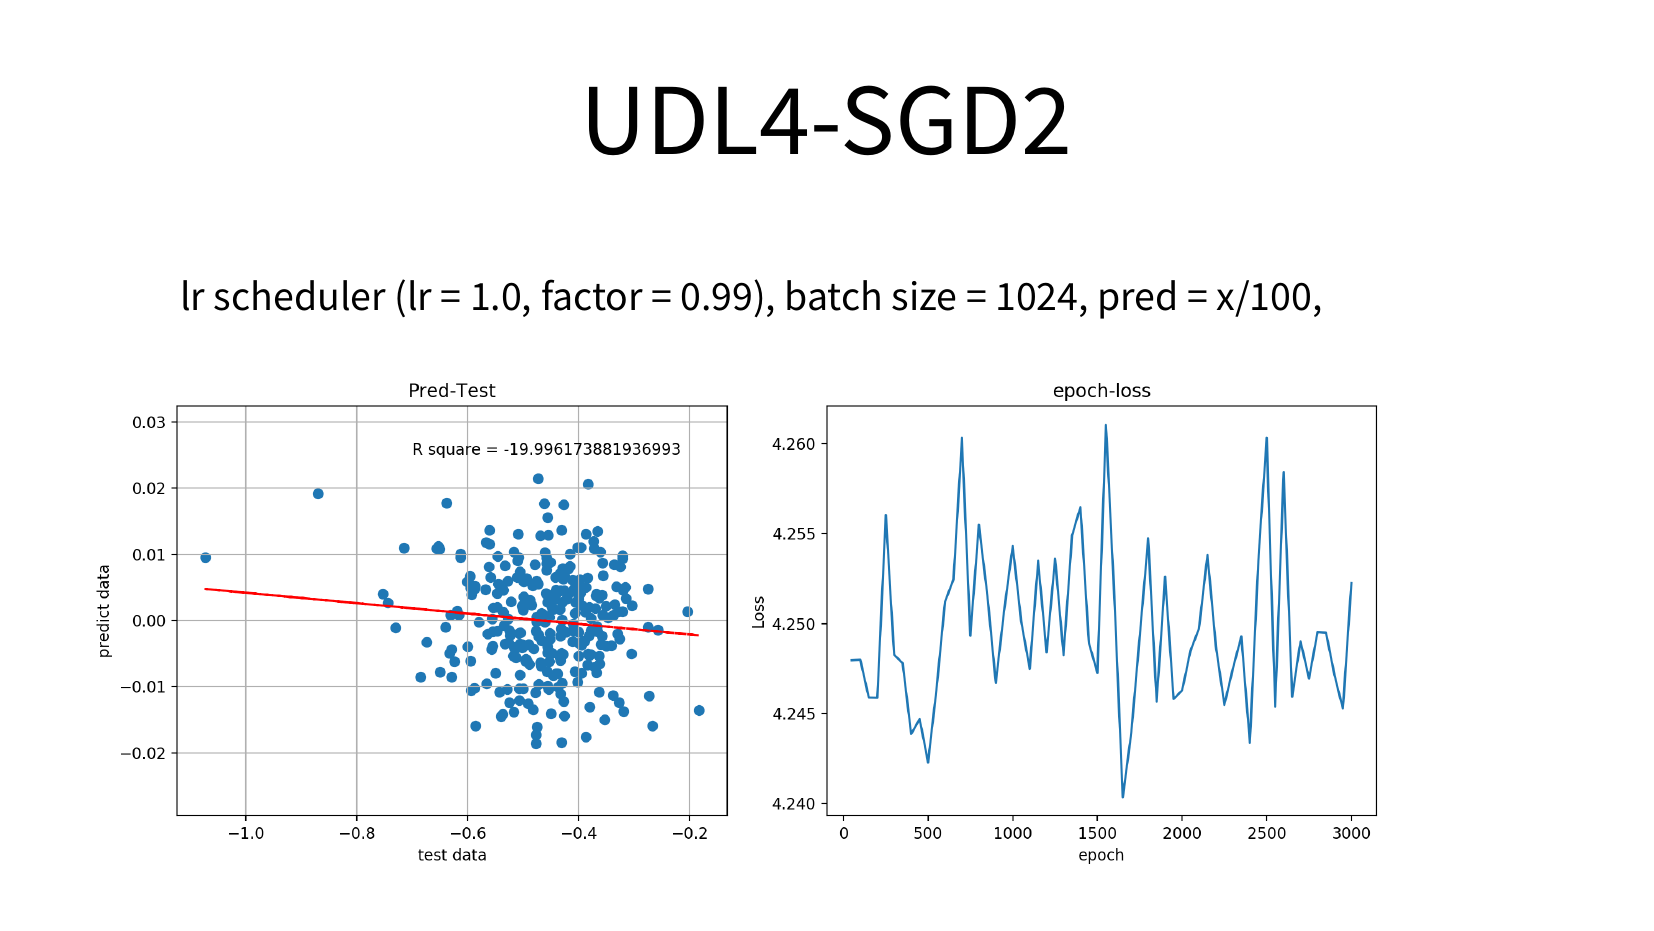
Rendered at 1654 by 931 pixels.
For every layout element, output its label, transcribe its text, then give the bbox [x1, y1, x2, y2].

text_box lr scheduler (lr = 1.0, factor = 0.99), batch size = 1024, pred = x/100, [165, 259, 1394, 329]
picture [88, 342, 1447, 875]
title UDL4-SGD2 [82, 37, 1571, 193]
